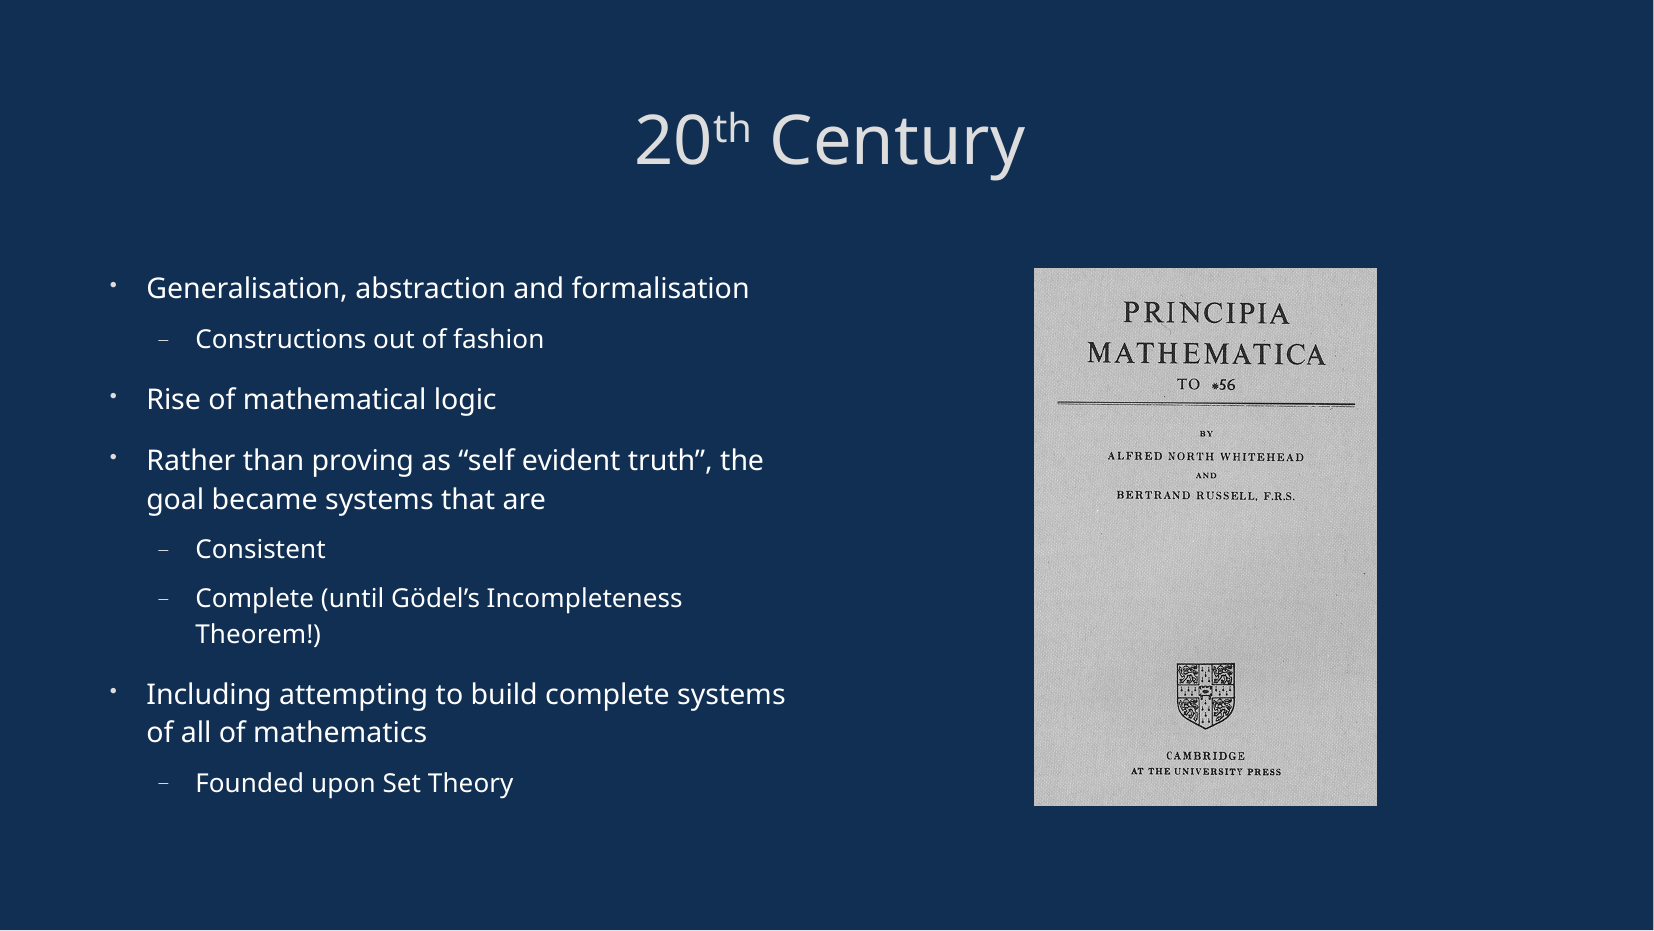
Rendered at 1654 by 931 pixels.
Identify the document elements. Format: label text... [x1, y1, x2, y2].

title 20th Century [97, 56, 1563, 220]
list Generalisation, abstraction and formalisation Constructions out of fashion Rise of mathematical logic Rather than proving as “self evident truth”, the goal became systems that are Consistent Complete (until Gödel’s Incompleteness Theorem!) Including attempting to build complete systems of all of mathematics Founded upon Set Theory [97, 268, 813, 806]
picture [1034, 268, 1377, 806]
